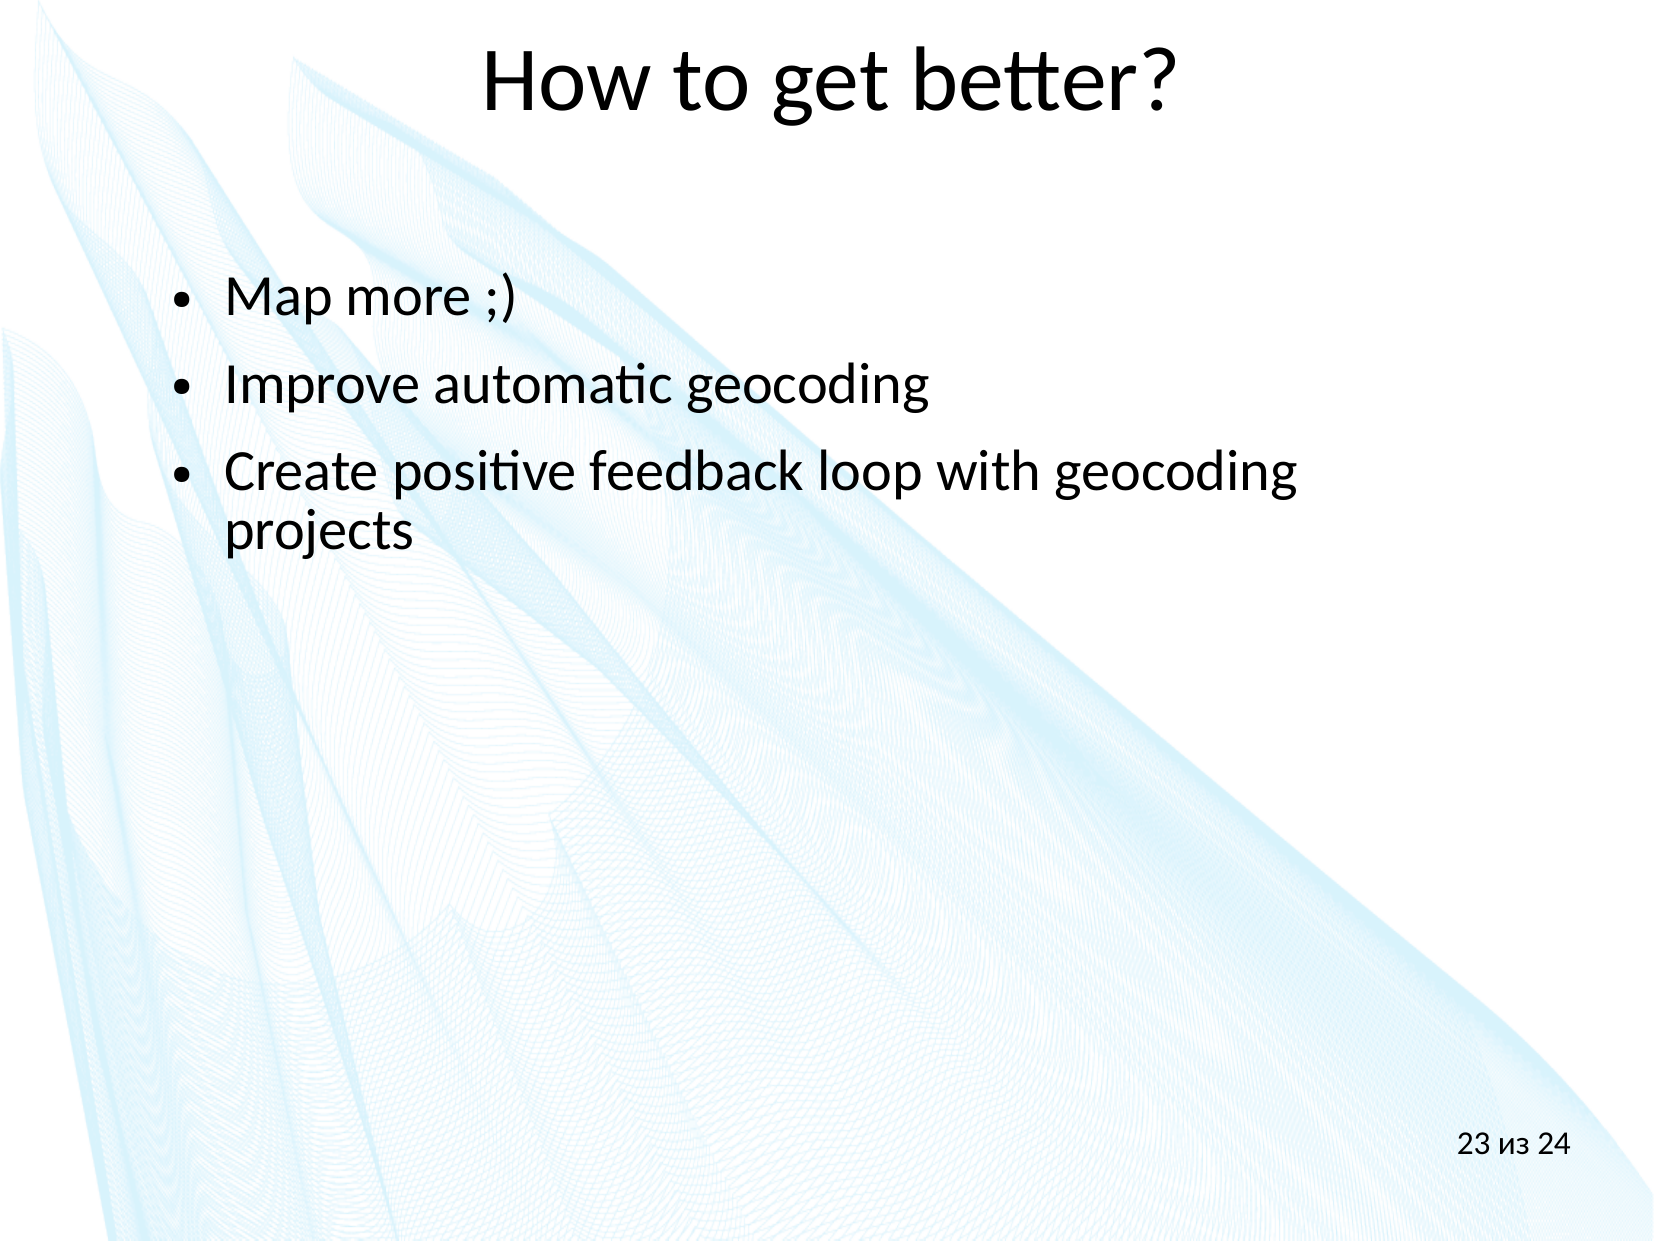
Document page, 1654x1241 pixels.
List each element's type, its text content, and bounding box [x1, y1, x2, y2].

list Map more ;) Improve automatic geocoding Create positive feedback loop with geocoding projects [153, 271, 1453, 898]
title How to get better? [0, 0, 1648, 192]
picture [0, 0, 1654, 1241]
